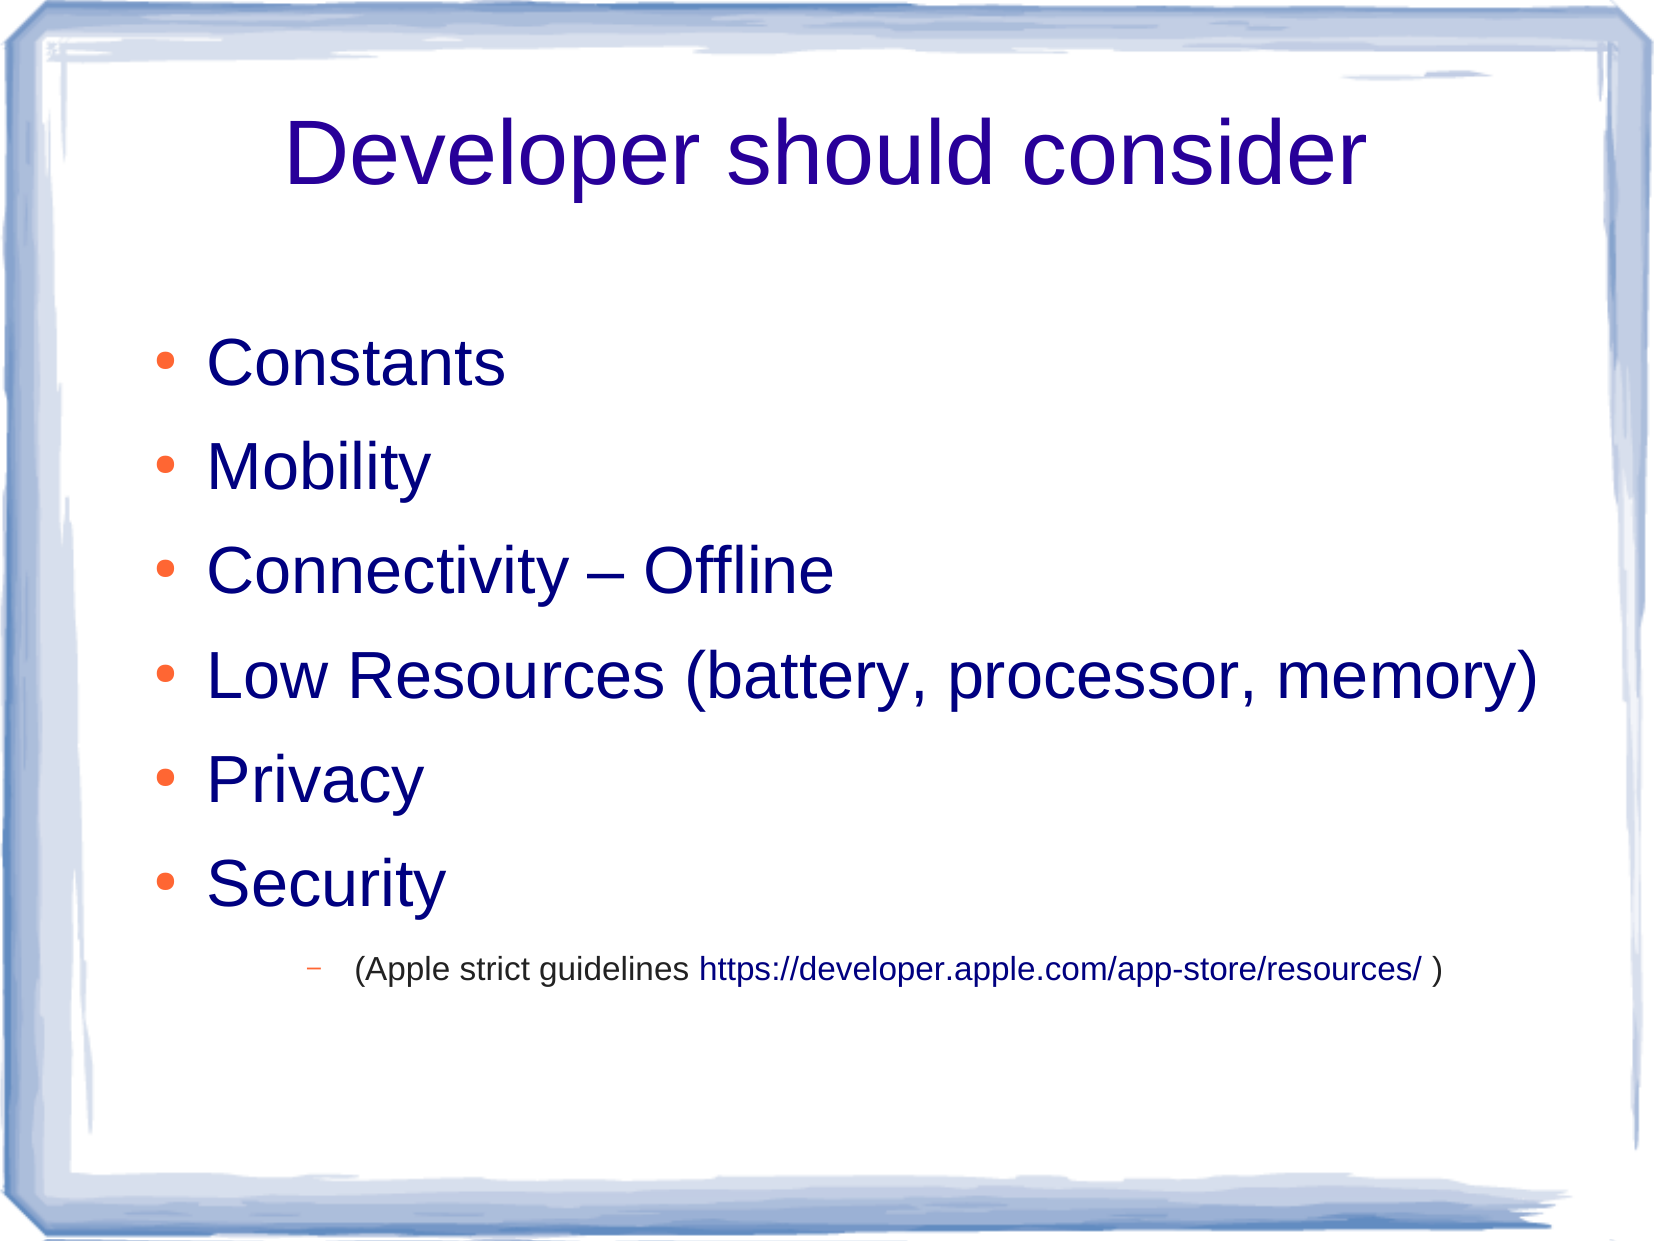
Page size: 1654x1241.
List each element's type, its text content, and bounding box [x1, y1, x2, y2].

picture [0, 0, 1654, 1241]
title Developer should consider [82, 49, 1571, 257]
list Constants Mobility Connectivity – Offline Low Resources (battery, processor, memory) Privacy Security (Apple strict guidelines https://developer.apple.com/app-store/resources/ ) [118, 324, 1571, 1092]
